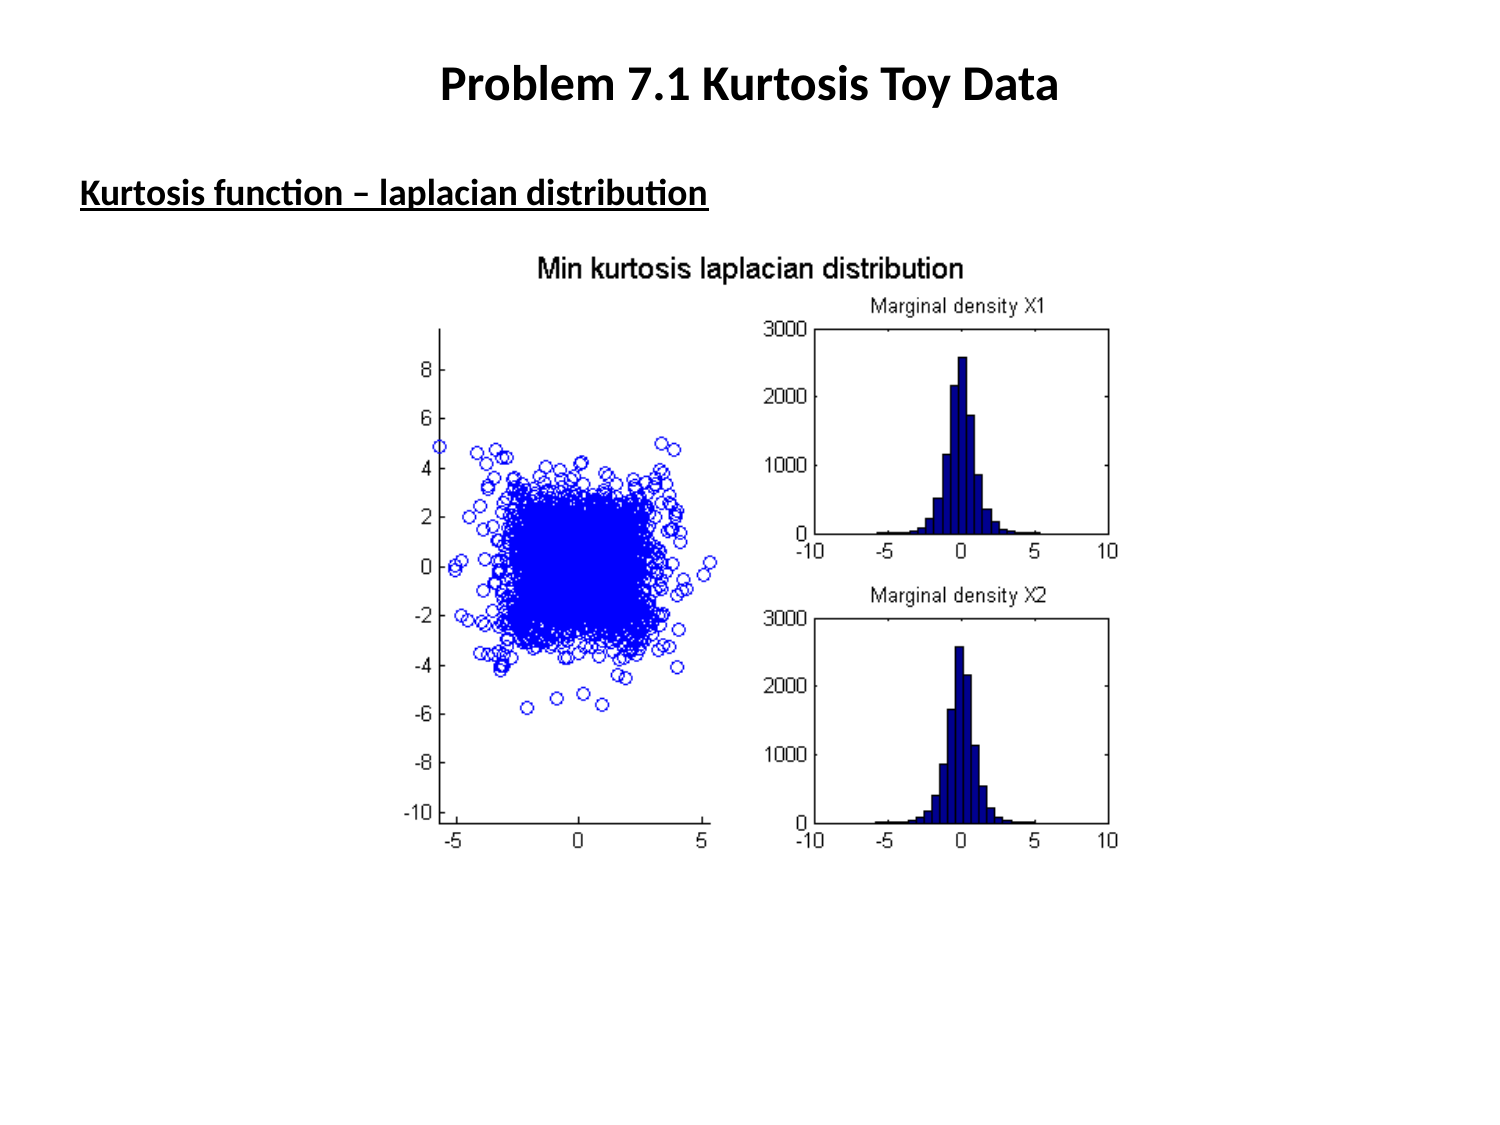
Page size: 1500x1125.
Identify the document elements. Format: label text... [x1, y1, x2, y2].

text_box Kurtosis function – laplacian distribution [64, 160, 954, 221]
text_box Problem 7.1 Kurtosis Toy Data [0, 42, 1500, 118]
picture [314, 235, 1191, 892]
